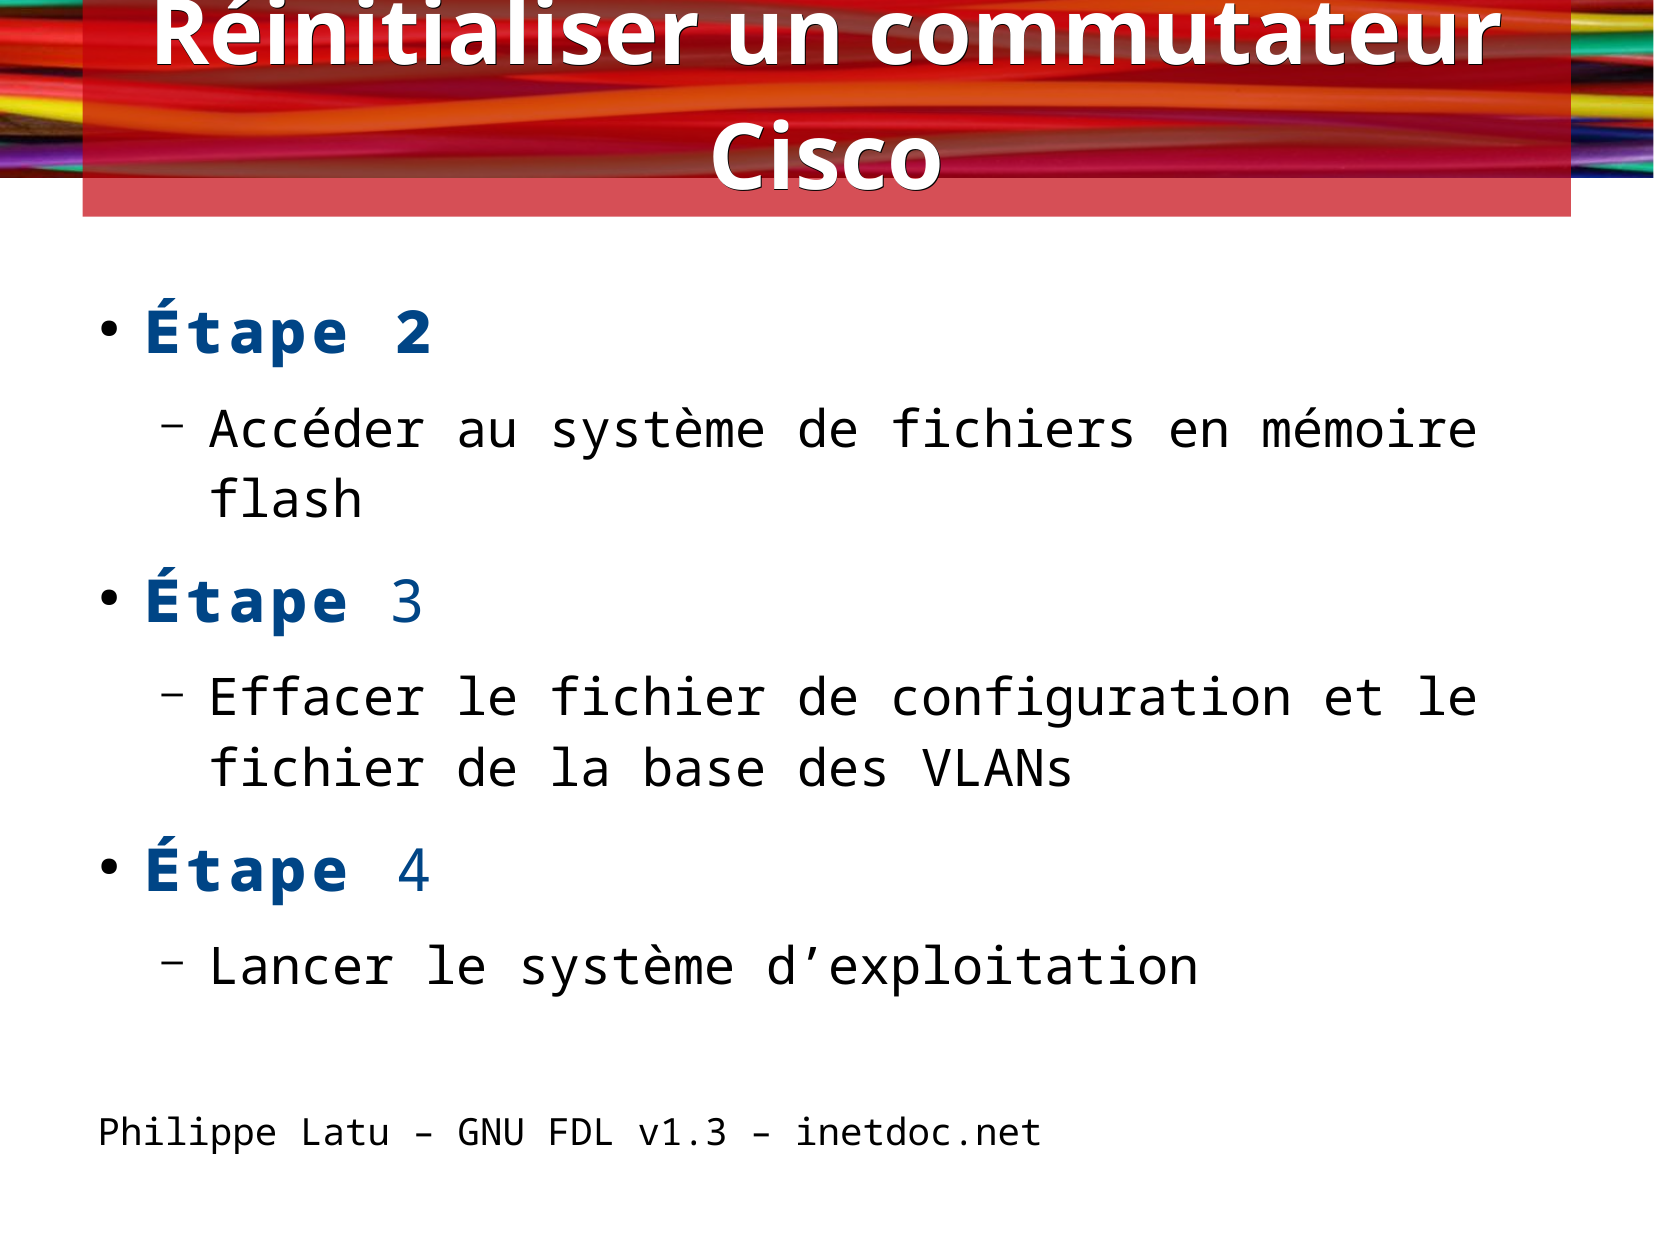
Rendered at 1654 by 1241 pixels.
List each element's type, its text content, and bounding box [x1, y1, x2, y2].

title Réinitialiser un commutateur Cisco [82, 11, 1571, 172]
list Étape 2 Accéder au système de fichiers en mémoire flash Étape 3 Effacer le fichier de configuration et le fichier de la base des VLANs Étape 4 Lancer le système d’exploitation [82, 290, 1571, 1010]
picture [0, 0, 82, 178]
text_box Philippe Latu – GNU FDL v1.3 – inetdoc.net [82, 1098, 1619, 1161]
picture [1571, 0, 1654, 178]
